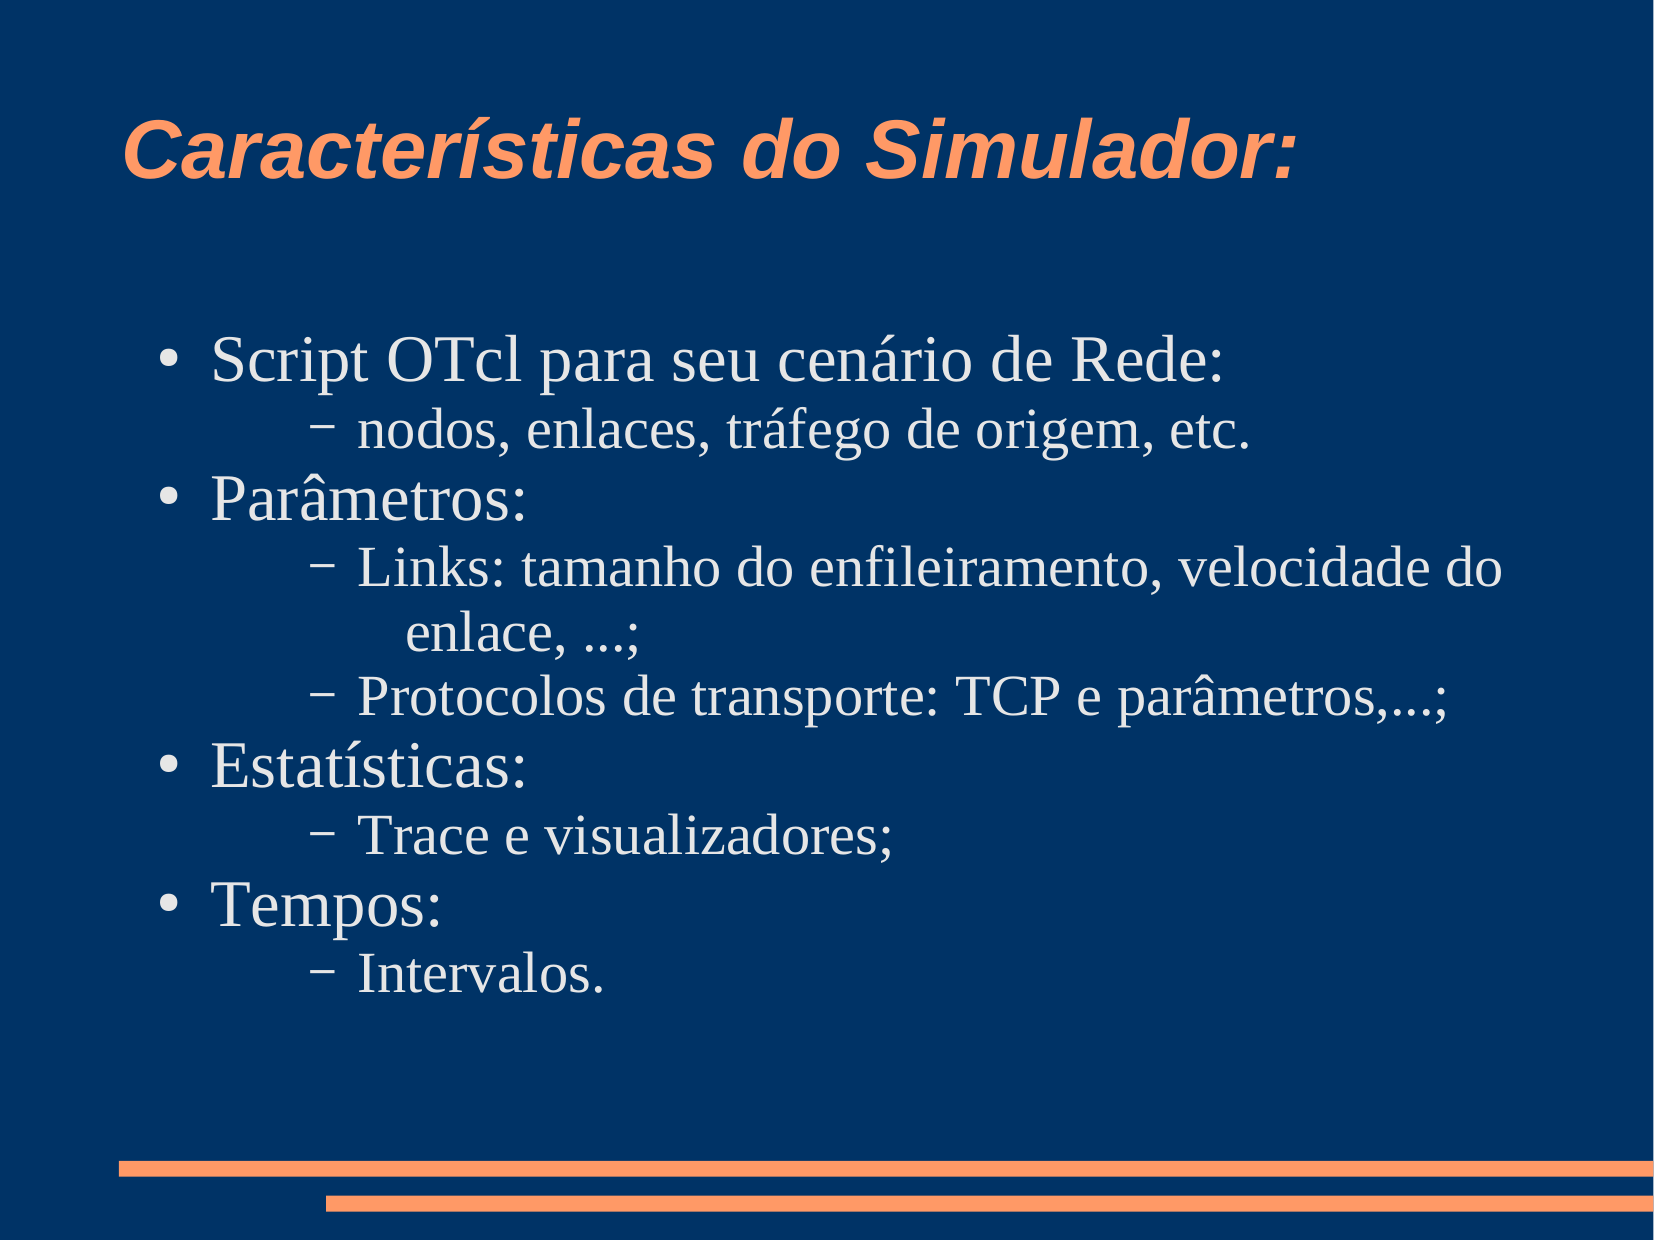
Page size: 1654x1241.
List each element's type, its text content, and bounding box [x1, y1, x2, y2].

list Script OTcl para seu cenário de Rede: nodos, enlaces, tráfego de origem, etc. Parâmetros: Links: tamanho do enfileiramento, velocidade do enlace, ...; Protocolos de transporte: TCP e parâmetros,...; Estatísticas: Trace e visualizadores; Tempos: Intervalos. [121, 322, 1561, 1132]
title Características do Simulador: [121, 46, 1534, 254]
